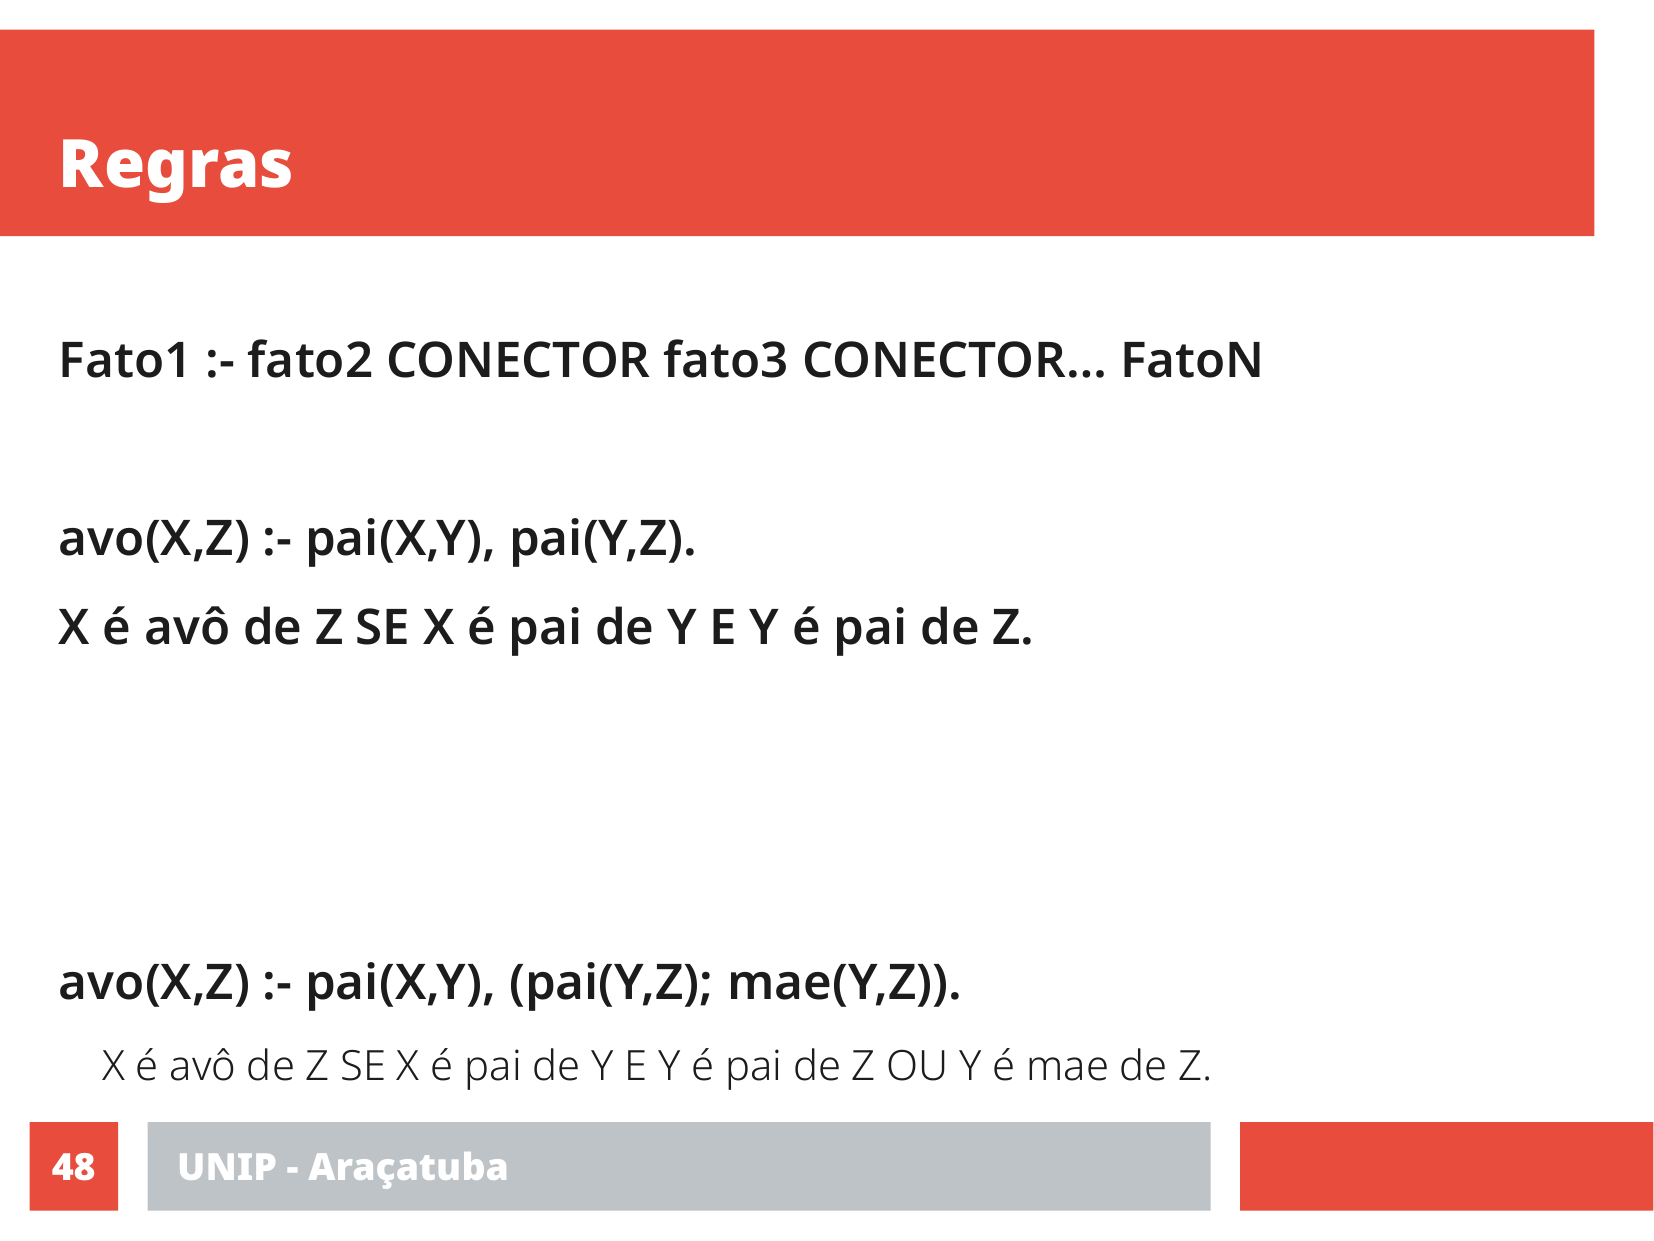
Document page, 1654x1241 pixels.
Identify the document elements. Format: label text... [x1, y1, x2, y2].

list Fato1 :- fato2 CONECTOR fato3 CONECTOR… FatoN avo(X,Z) :- pai(X,Y), pai(Y,Z). X é avô de Z SE X é pai de Y E Y é pai de Z. avo(X,Z) :- pai(X,Y), (pai(Y,Z); mae(Y,Z)). X é avô de Z SE X é pai de Y E Y é pai de Z OU Y é mae de Z. [59, 324, 1565, 1093]
title Regras [59, 59, 1595, 207]
